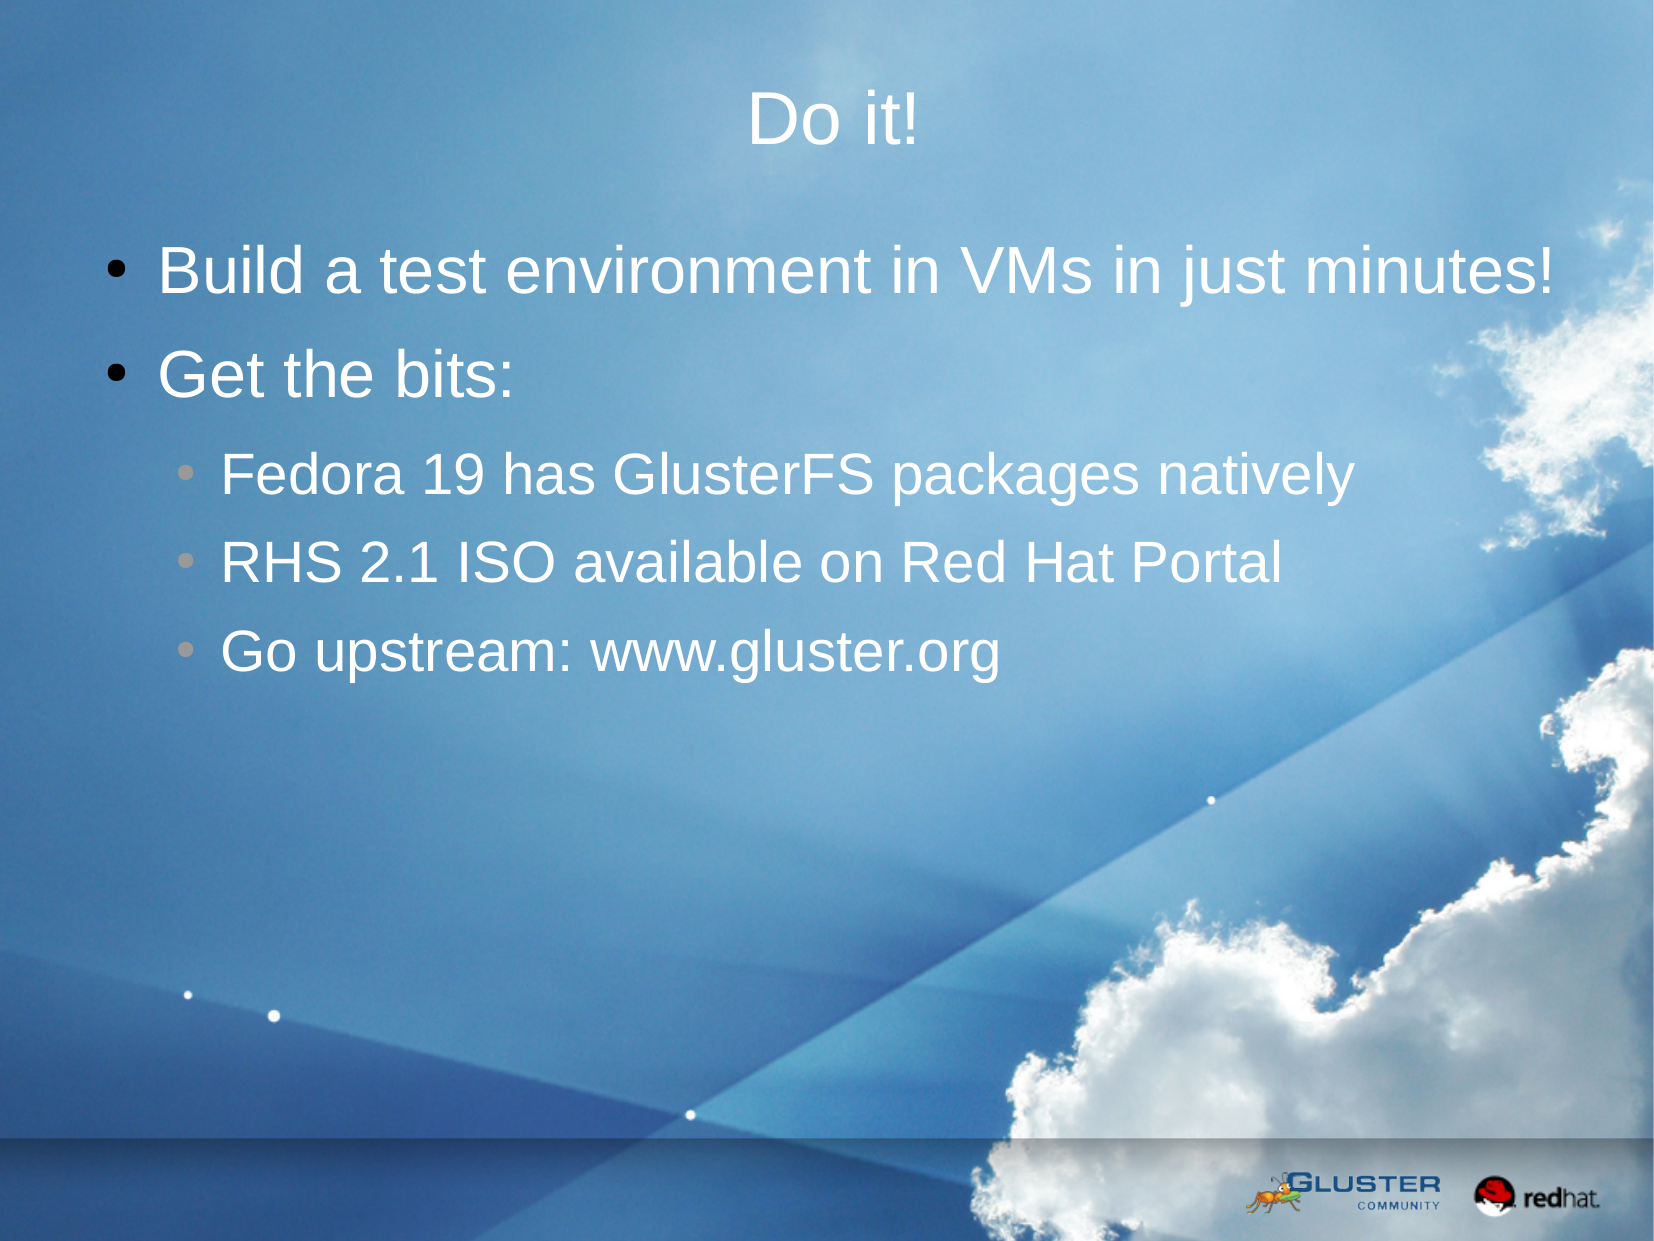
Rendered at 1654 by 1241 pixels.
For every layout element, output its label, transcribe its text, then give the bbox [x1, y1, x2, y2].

picture [0, 0, 1654, 1241]
title Do it! [90, 15, 1579, 223]
list Build a test environment in VMs in just minutes! Get the bits: Fedora 19 has GlusterFS packages natively RHS 2.1 ISO available on Red Hat Portal Go upstream: www.gluster.org [86, 232, 1576, 1241]
